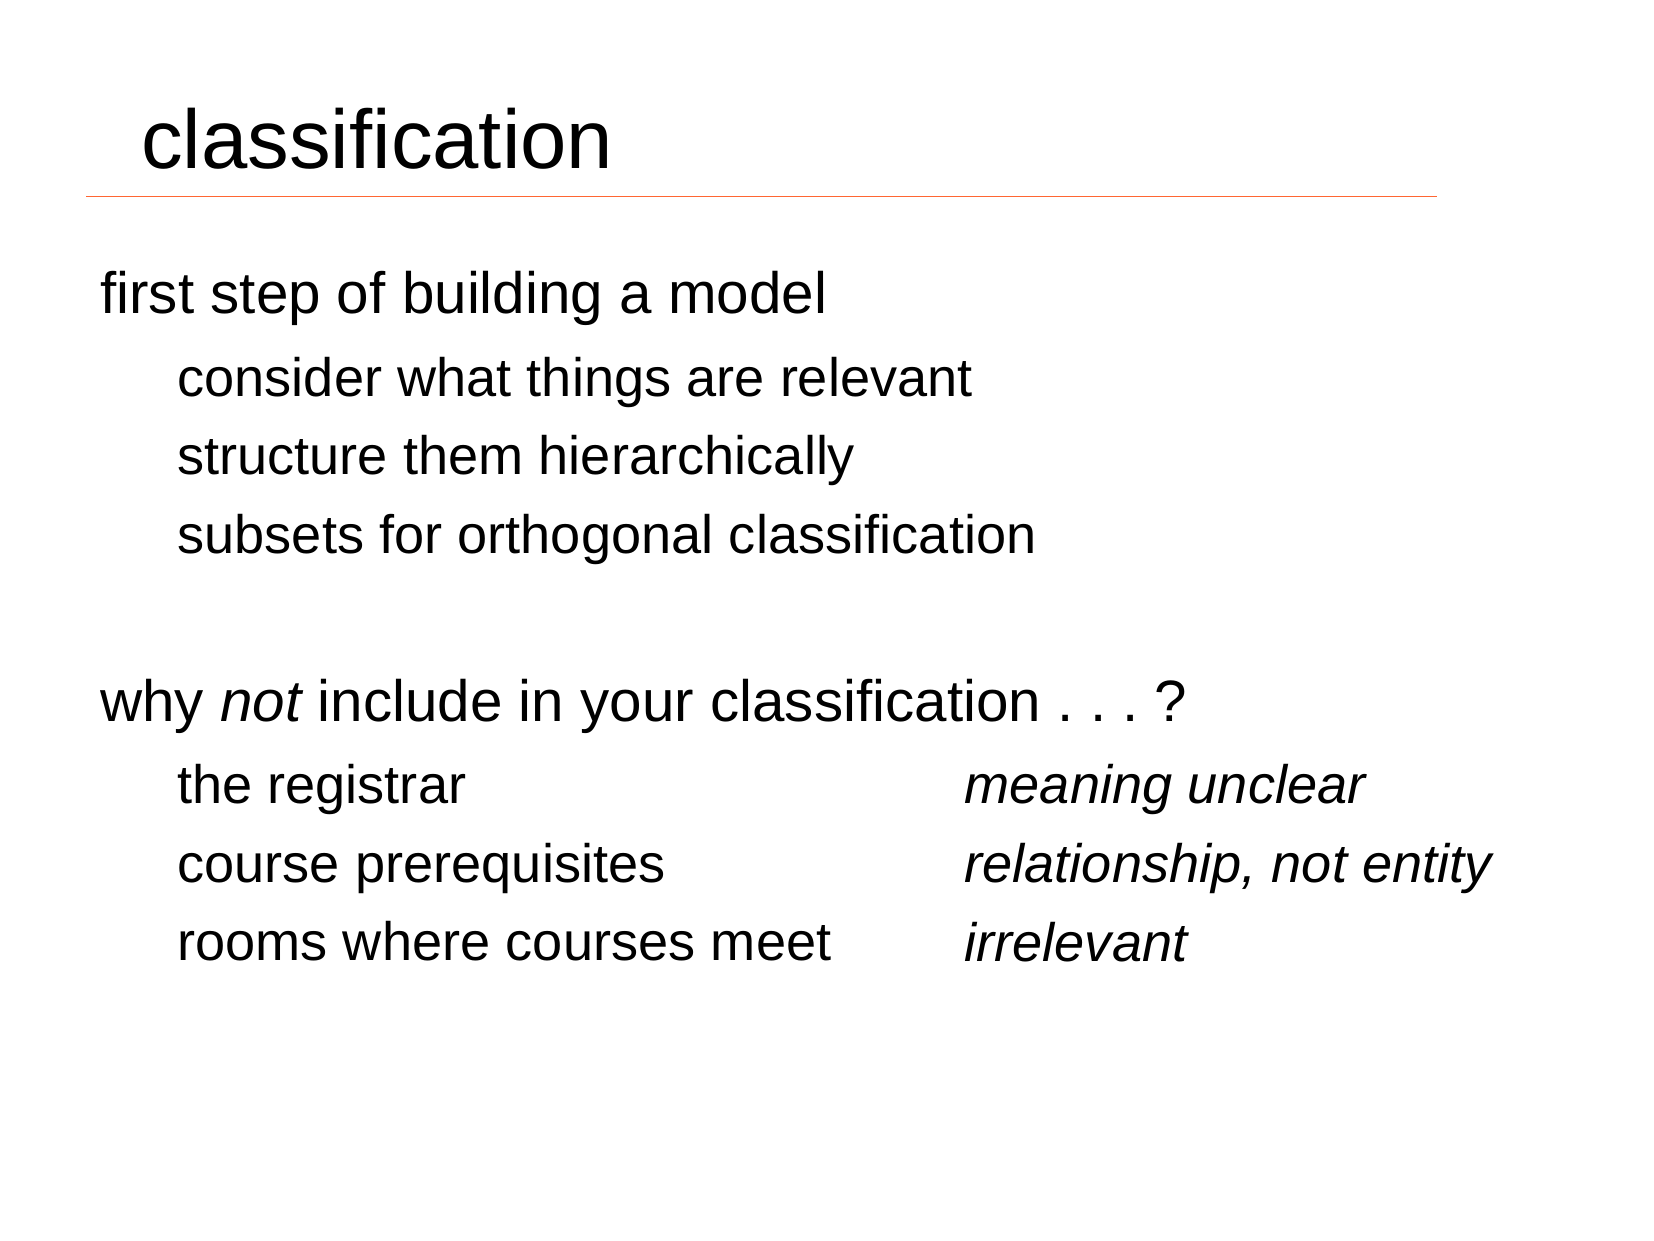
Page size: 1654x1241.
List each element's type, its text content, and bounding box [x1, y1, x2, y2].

list meaning unclear relationship, not entity irrelevant [870, 755, 1546, 994]
list first step of building a model consider what things are relevant structure them hierarchically subsets for orthogonal classification why not include in your classification . . . ? the registrar course prerequisites rooms where courses meet [82, 261, 1571, 1120]
title classification [141, 86, 1604, 193]
